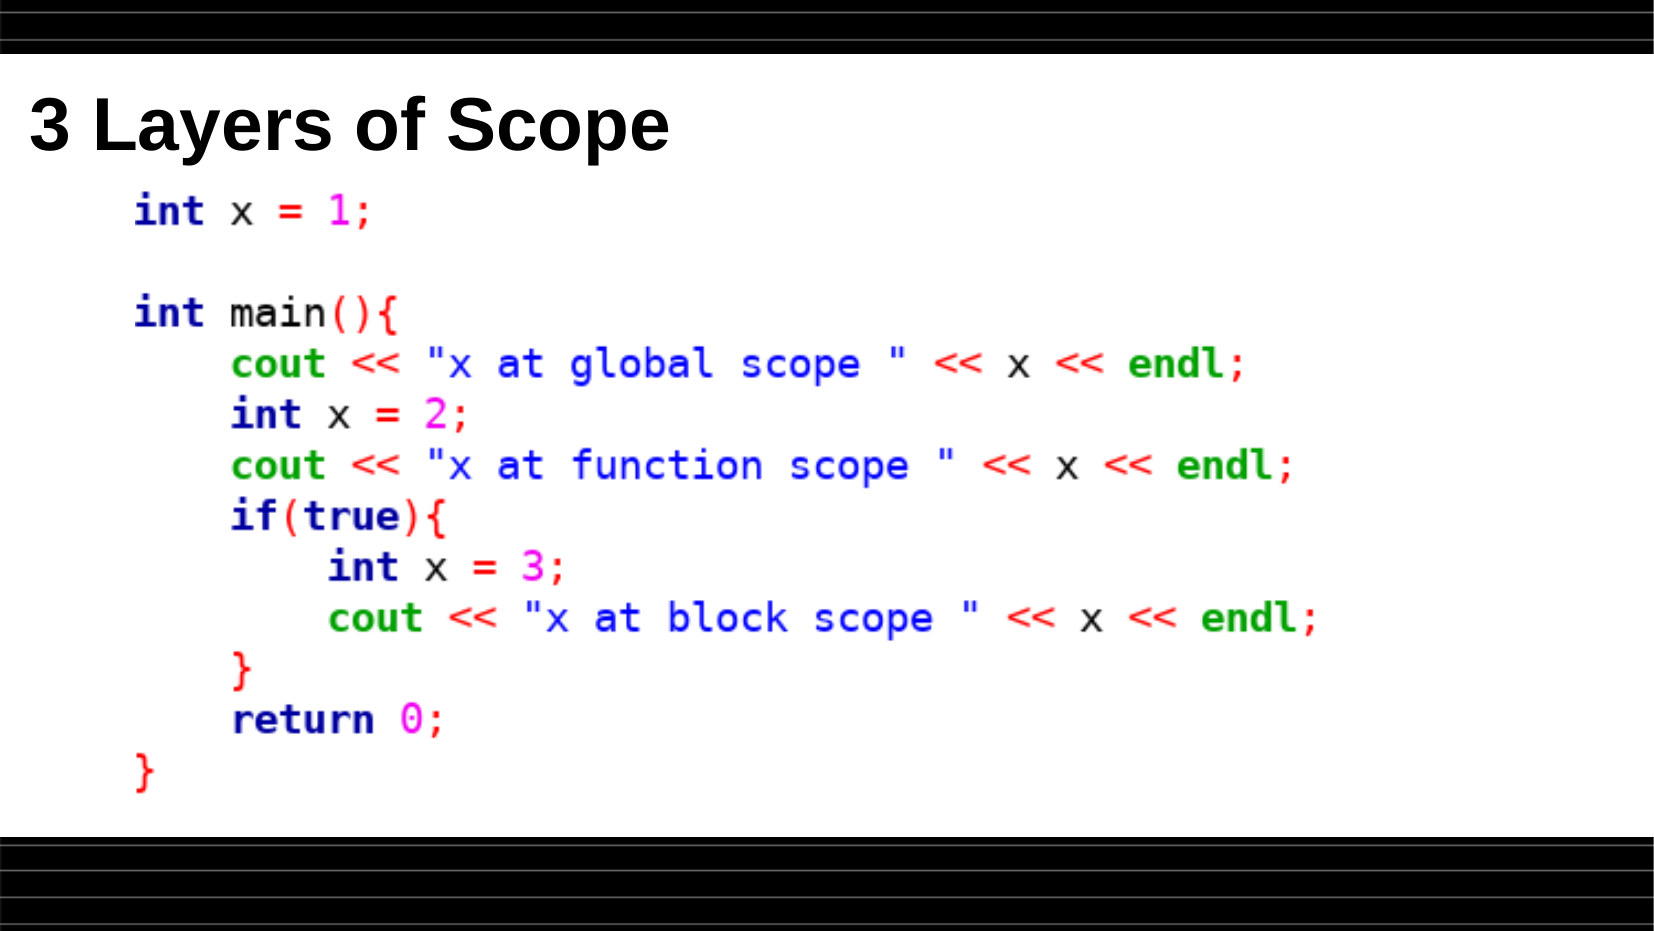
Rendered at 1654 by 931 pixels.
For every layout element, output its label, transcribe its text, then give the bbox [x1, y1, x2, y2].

picture [135, 179, 1329, 798]
picture [0, 837, 1654, 931]
text_box 3 Layers of Scope [15, 75, 1546, 174]
picture [0, 0, 1654, 54]
